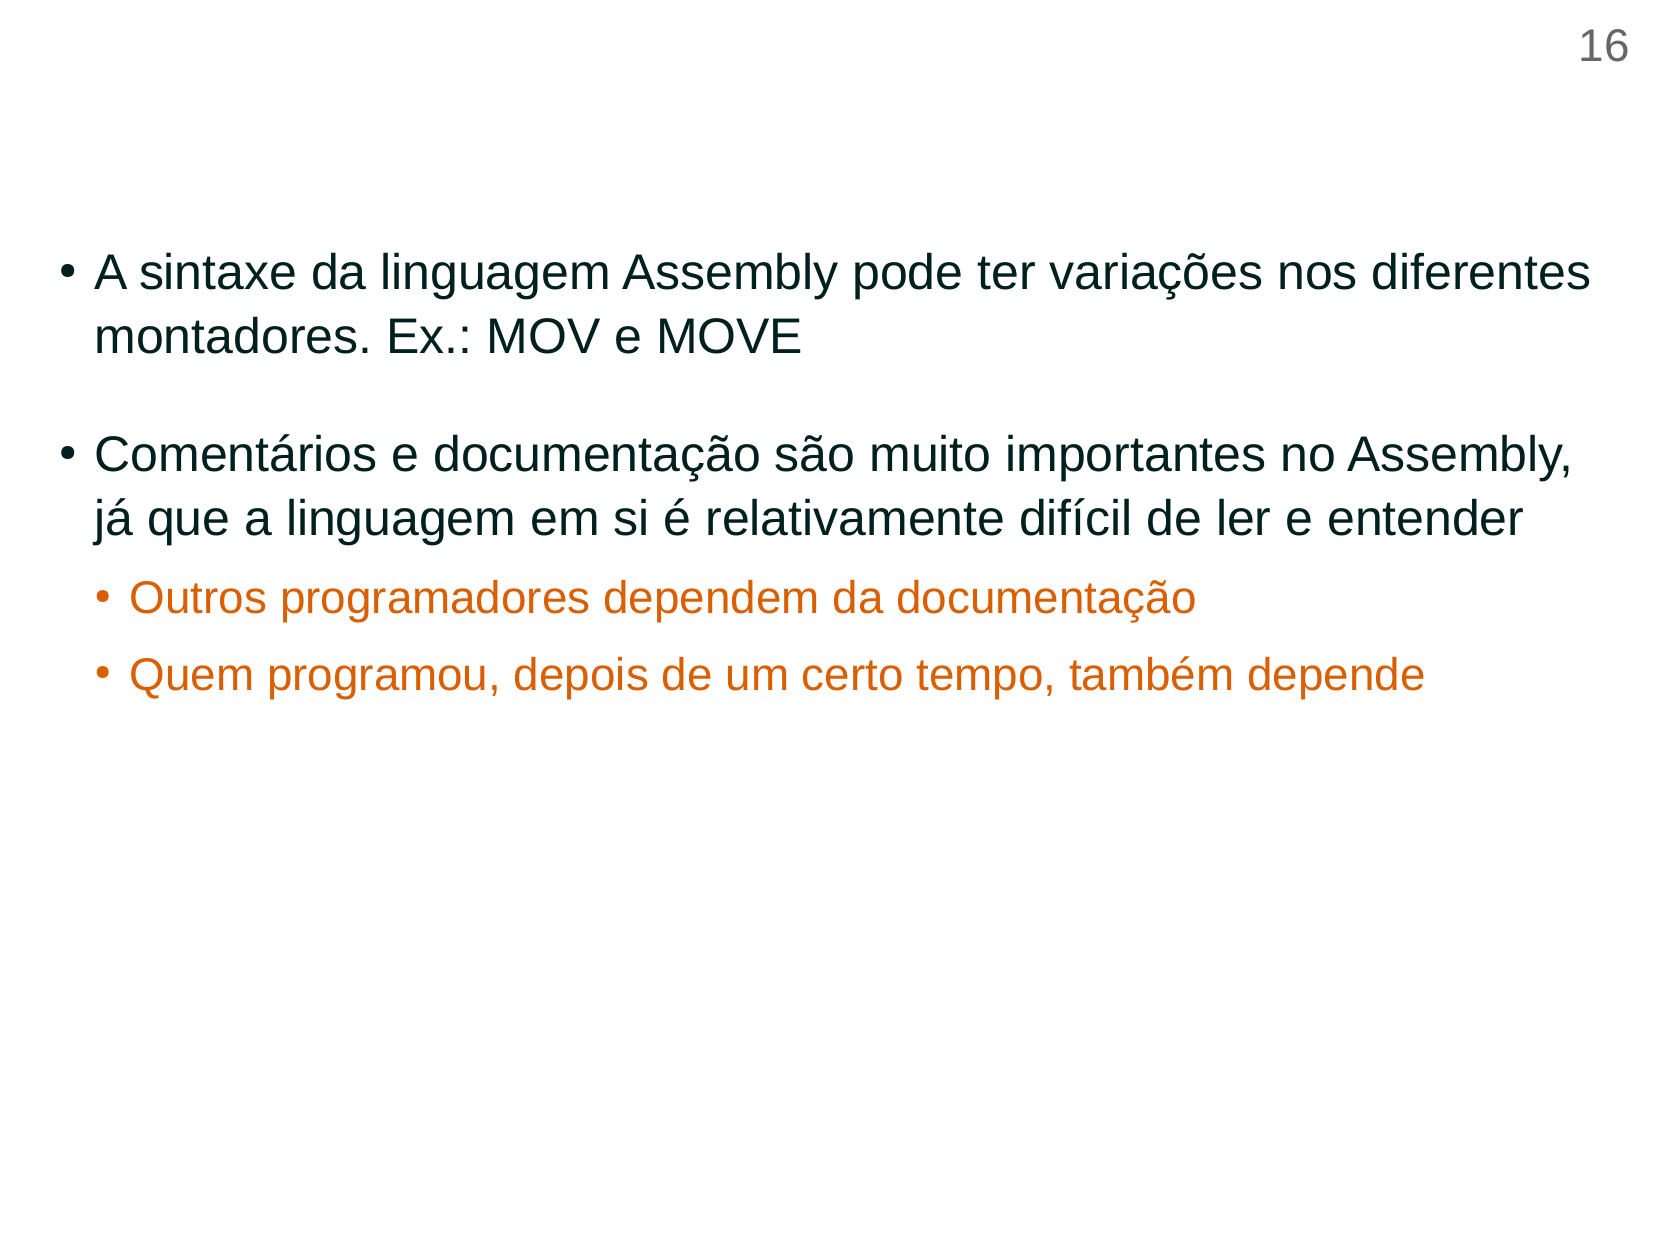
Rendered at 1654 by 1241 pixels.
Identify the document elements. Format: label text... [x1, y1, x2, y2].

list A sintaxe da linguagem Assembly pode ter variações nos diferentes montadores. Ex.: MOV e MOVE Comentários e documentação são muito importantes no Assembly, já que a linguagem em si é relativamente difícil de ler e entender Outros programadores dependem da documentação Quem programou, depois de um certo tempo, também depende [59, 236, 1595, 1211]
